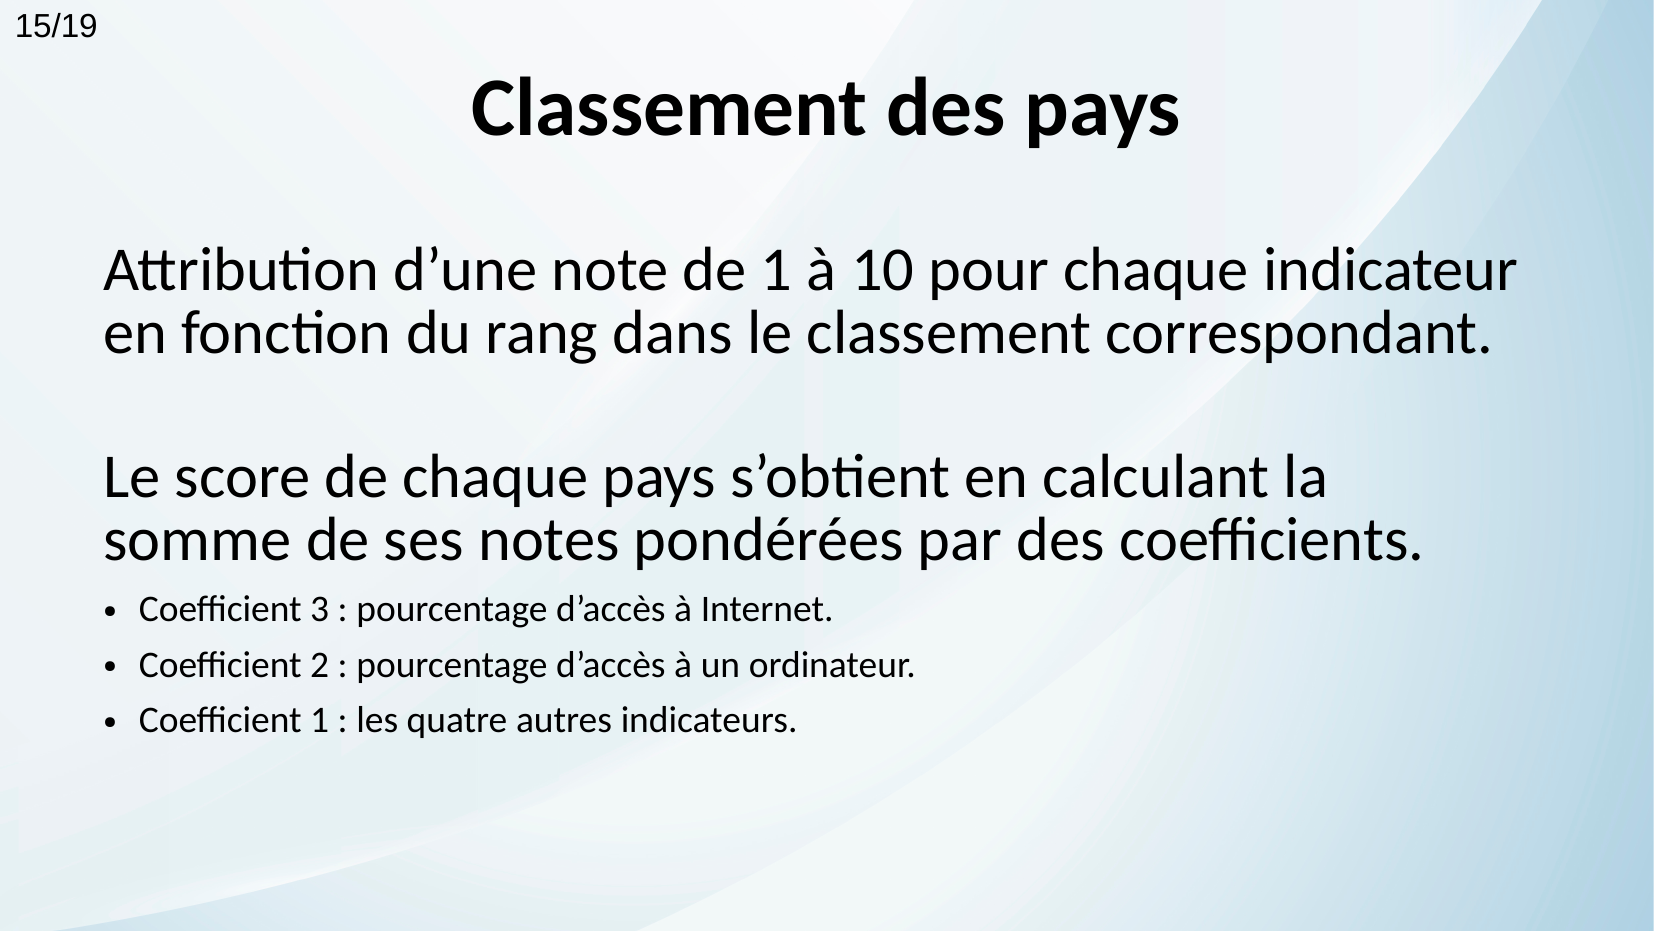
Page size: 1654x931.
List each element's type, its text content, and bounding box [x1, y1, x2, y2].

text_box 15/19 [0, 0, 119, 60]
title Classement des pays [82, 37, 1571, 193]
text_box Attribution d’une note de 1 à 10 pour chaque indicateur en fonction du rang dans le classement correspondant. [88, 236, 1536, 442]
text_box Le score de chaque pays s’obtient en calculant la somme de ses notes pondérées par des coefficients. Coefficient 3 : pourcentage d’accès à Internet. Coefficient 2 : pourcentage d’accès à un ordinateur. Coefficient 1 : les quatre autres indicateurs. [88, 442, 1536, 813]
picture [0, 0, 1654, 931]
